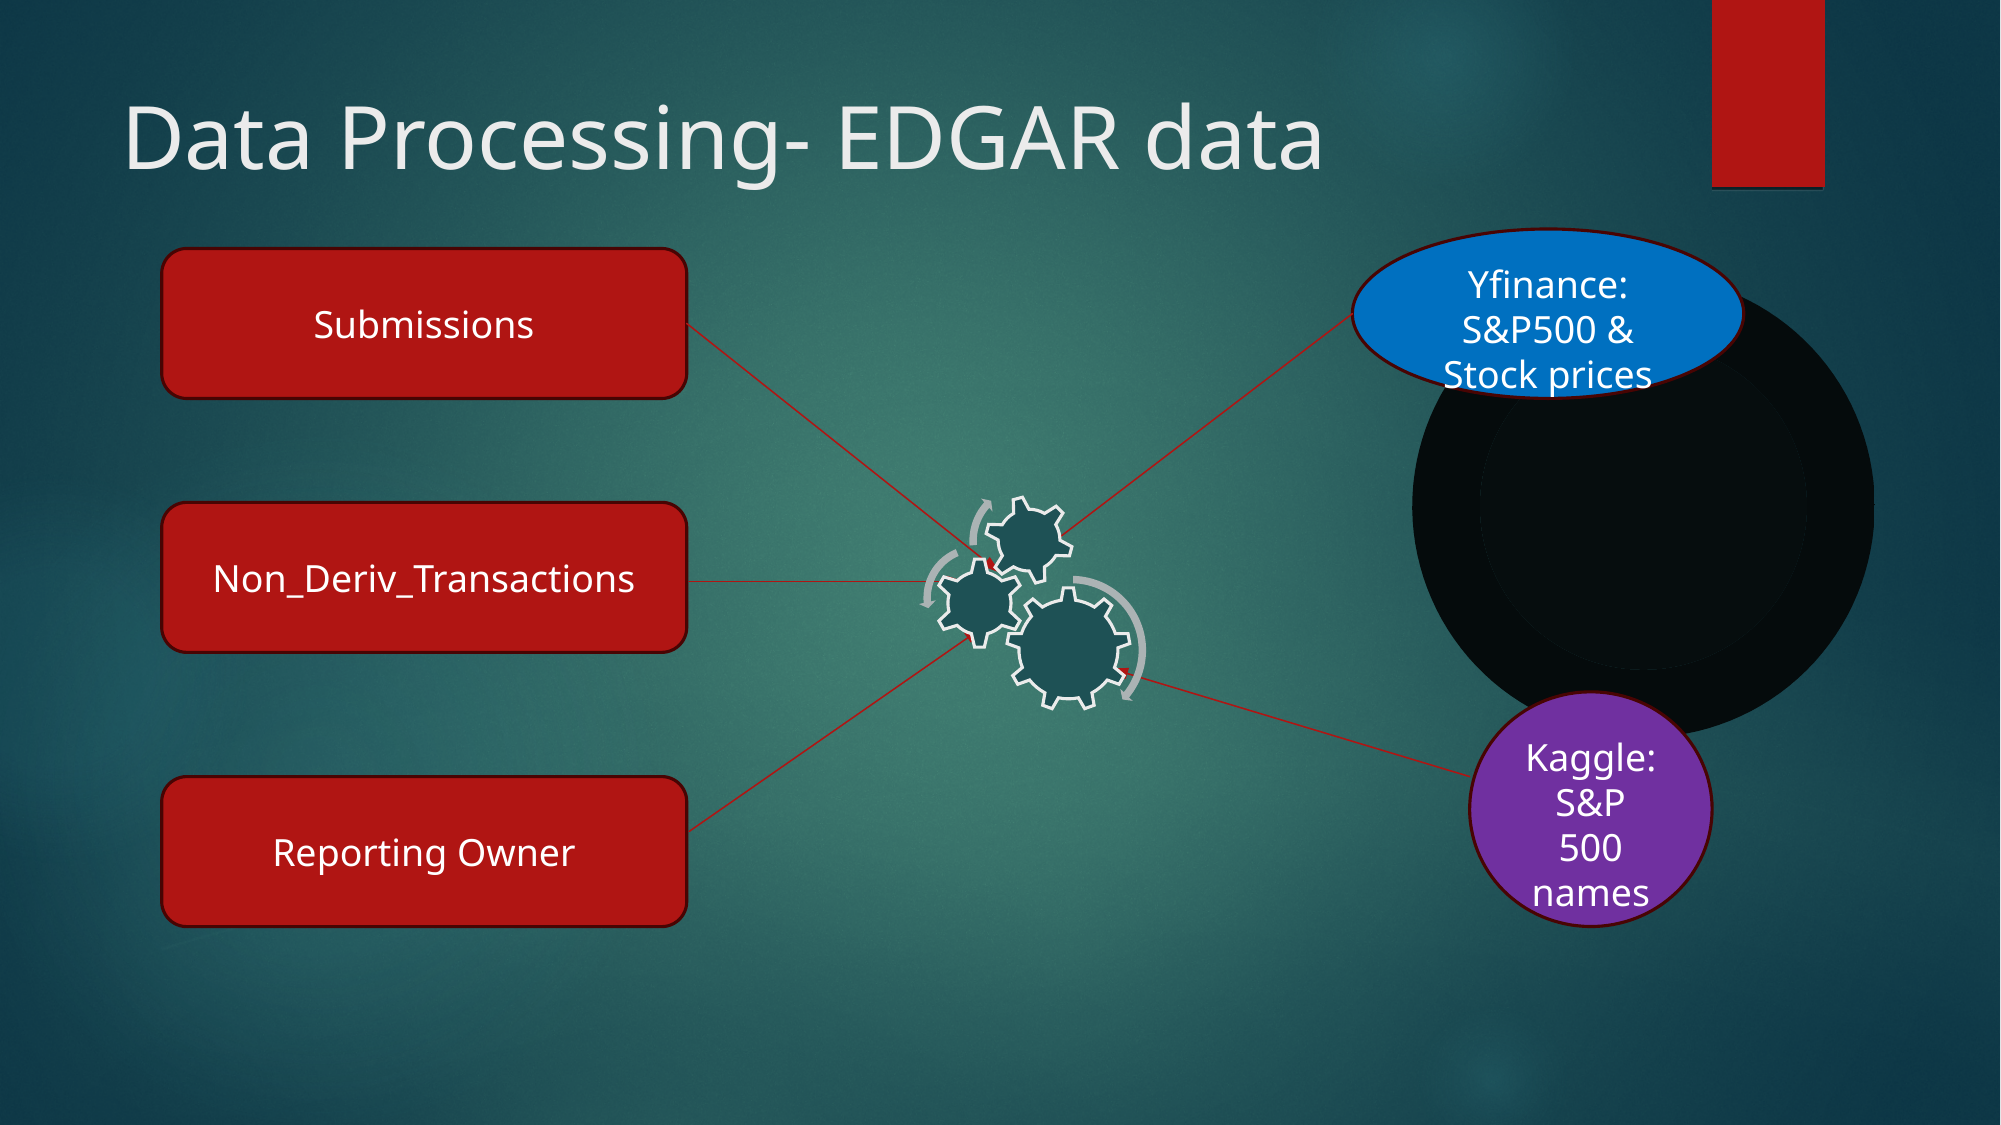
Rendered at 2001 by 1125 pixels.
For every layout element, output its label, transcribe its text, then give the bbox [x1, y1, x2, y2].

text_box Yfinance: S&P500 & Stock prices [1352, 228, 1744, 399]
text_box [1073, 575, 1147, 701]
title Data Processing- EDGAR data [106, 74, 1649, 305]
text_box Submissions [161, 248, 687, 399]
text_box [969, 498, 993, 546]
text_box Non_Deriv_Transactions [161, 502, 687, 653]
text_box [938, 559, 1021, 648]
text_box [1007, 587, 1130, 709]
text_box [986, 497, 1072, 583]
text_box Kaggle: S&P 500 names [1469, 691, 1713, 927]
text_box Reporting Owner [161, 776, 687, 927]
text_box [918, 549, 959, 609]
